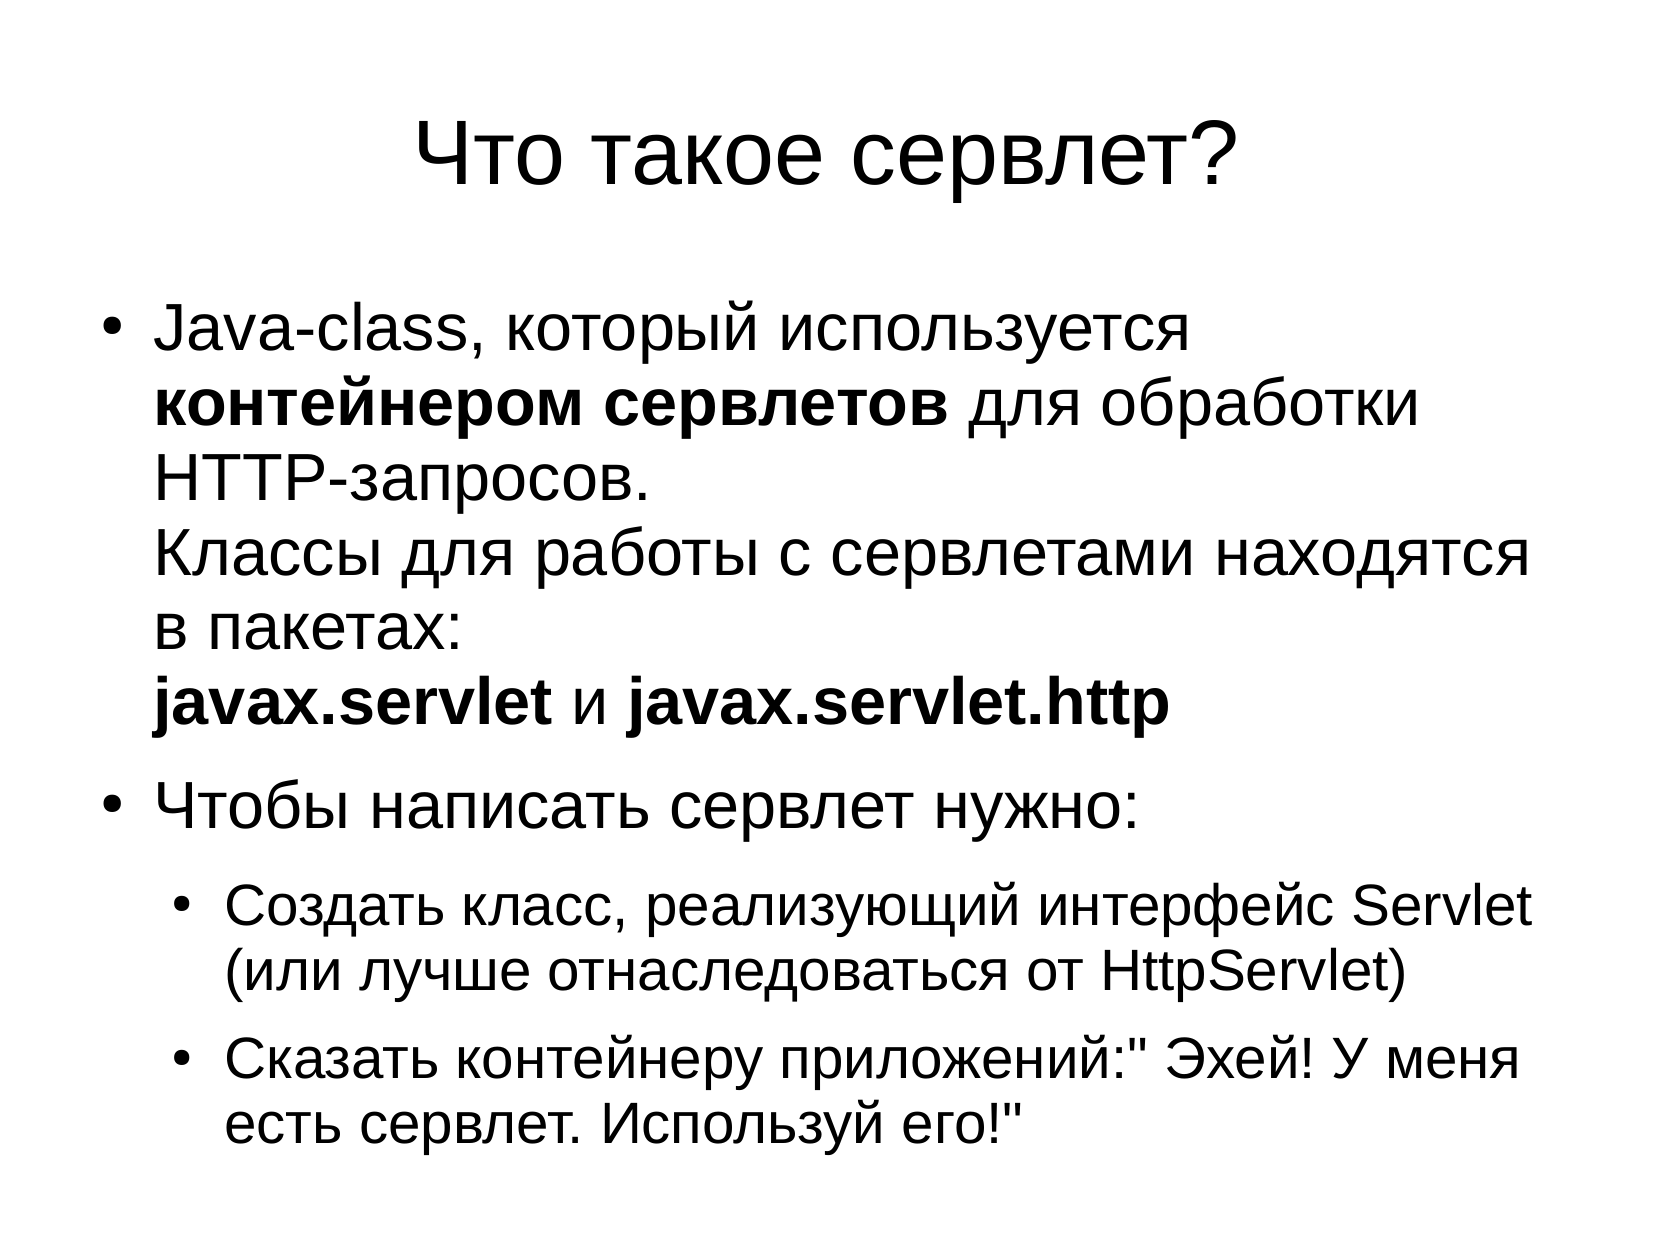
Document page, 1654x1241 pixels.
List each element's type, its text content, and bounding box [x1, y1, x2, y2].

title Что такое сервлет? [82, 49, 1571, 257]
list Java-class, который используется контейнером сервлетов для обработки HTTP-запросов. Классы для работы с сервлетами находятся в пакетах: javax.servlet и javax.servlet.http Чтобы написать сервлет нужно: Создать класс, реализующий интерфейс Servlet (или лучше отнаследоваться от HttpServlet) Сказать контейнеру приложений:" Эхей! У меня есть сервлет. Используй его!" [82, 290, 1571, 1156]
